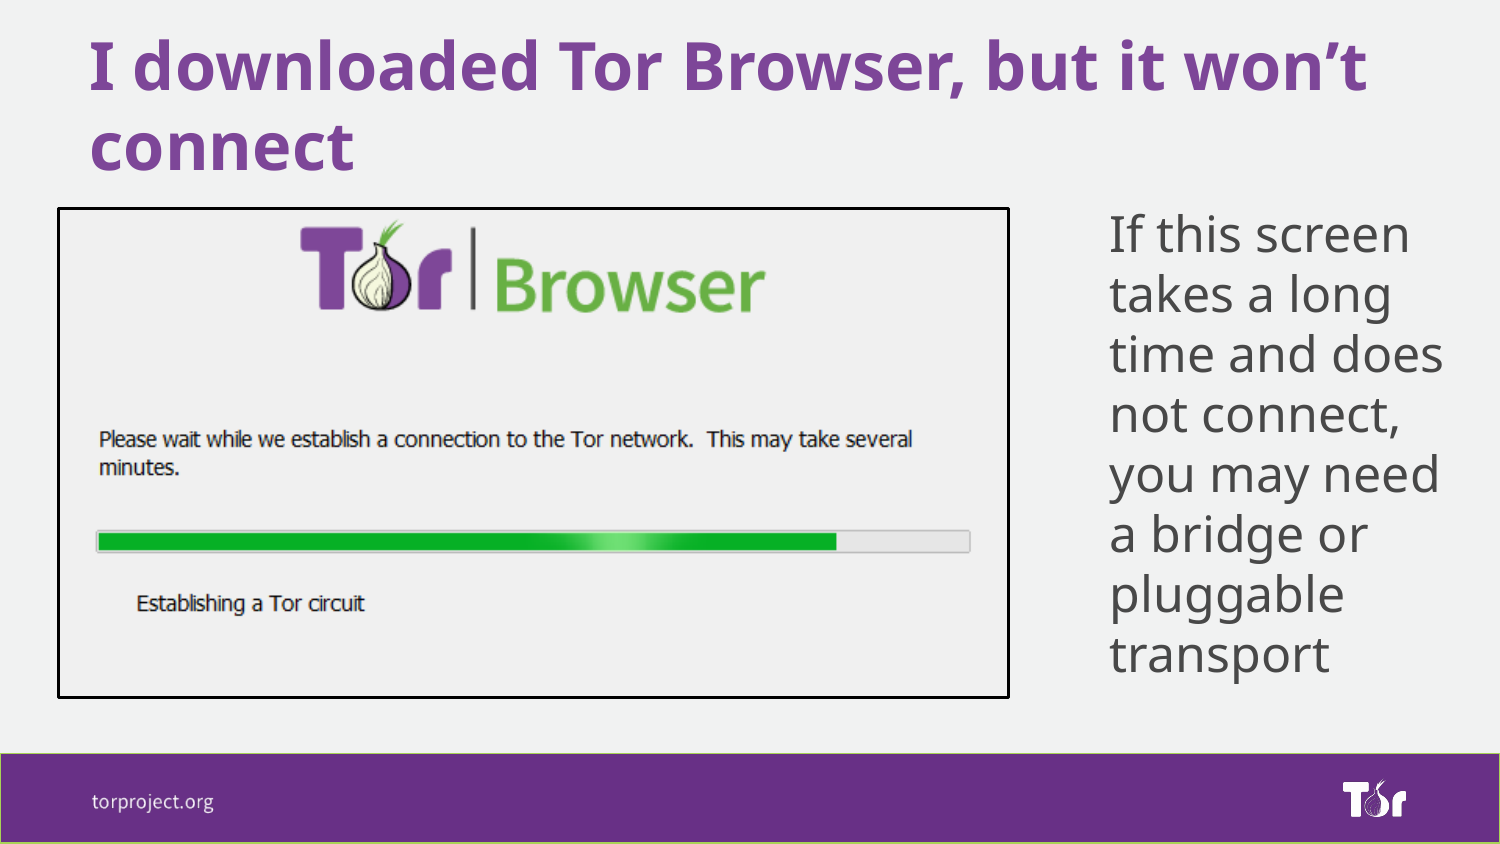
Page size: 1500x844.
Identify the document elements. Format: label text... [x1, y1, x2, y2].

picture [75, 780, 604, 821]
picture [60, 210, 1007, 696]
text_box If this screen takes a long time and does not connect, you may need a bridge or pluggable transport [1019, 195, 1485, 842]
text_box I downloaded Tor Browser, but it won’t connect [75, 33, 1425, 174]
